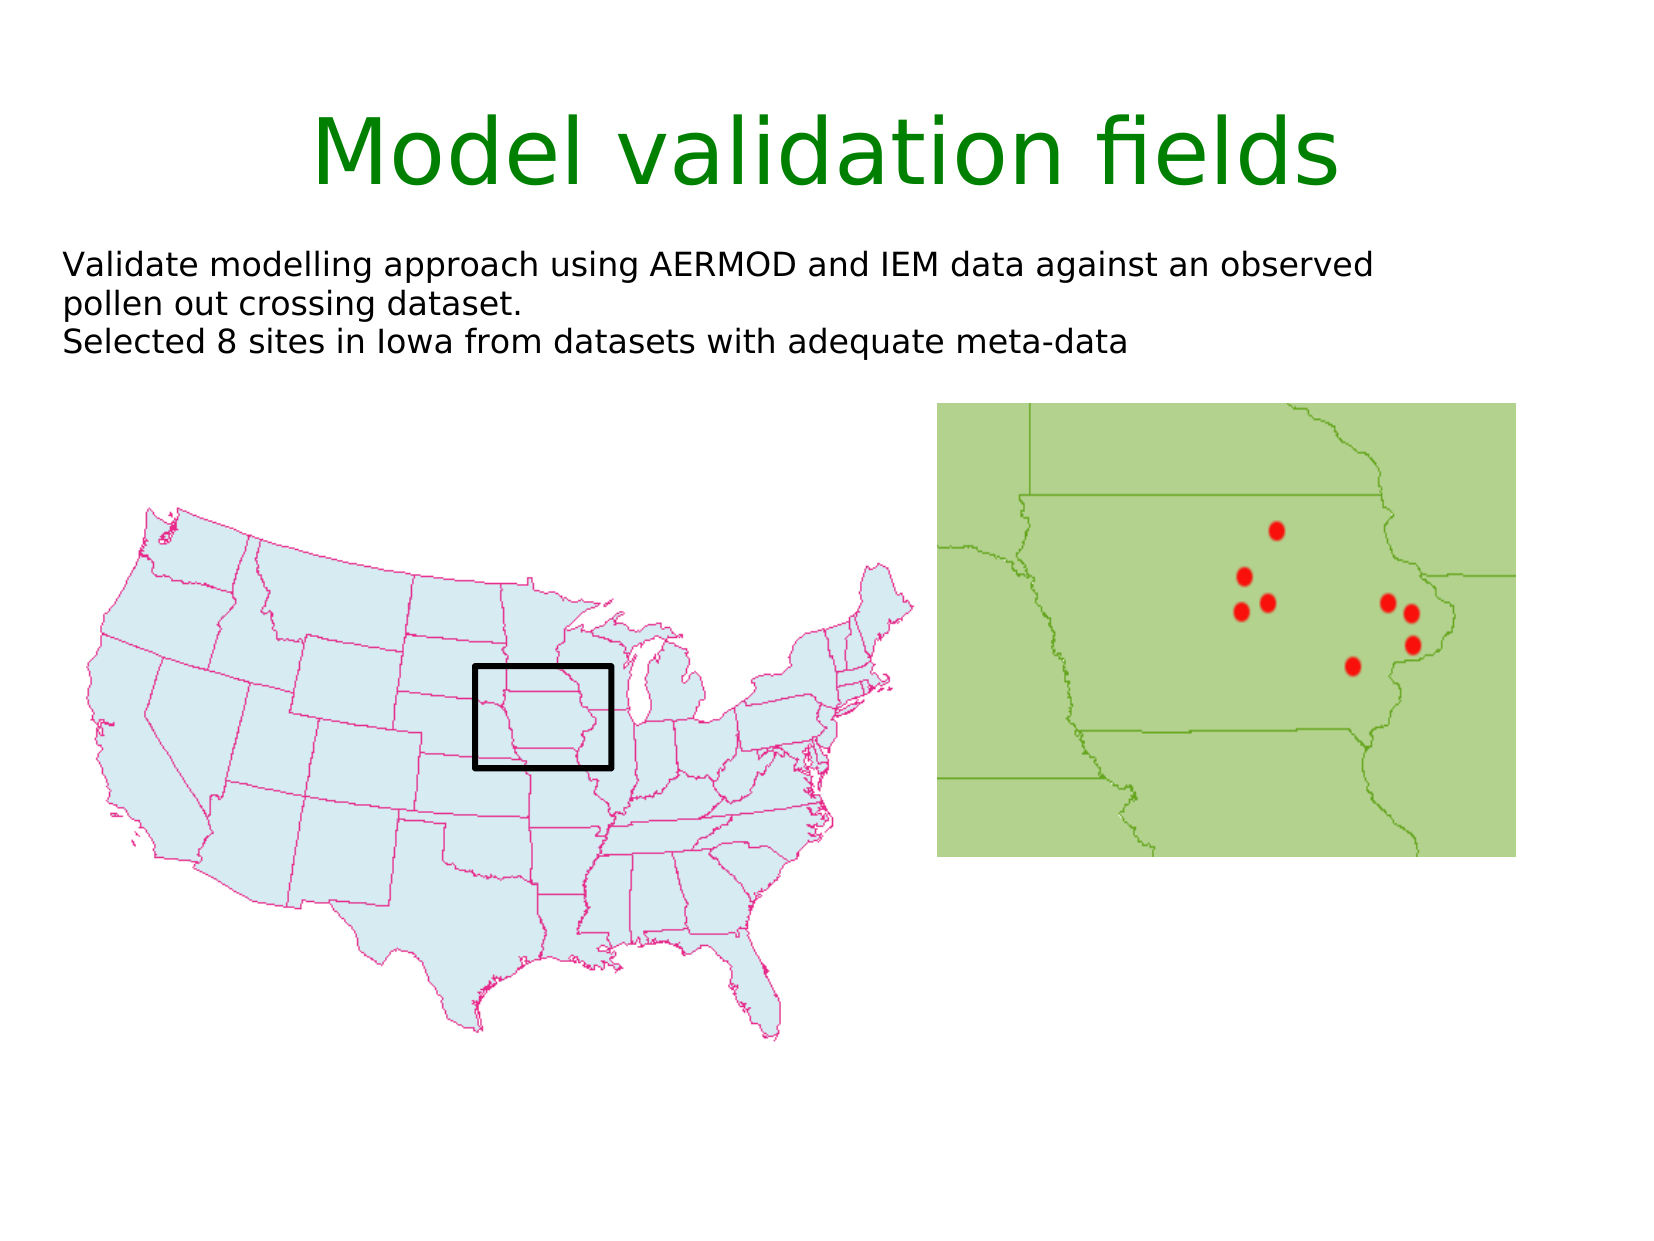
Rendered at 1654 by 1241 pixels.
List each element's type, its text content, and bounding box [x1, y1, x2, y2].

title Model validation fields [82, 49, 1571, 257]
text_box Validate modelling approach using AERMOD and IEM data against an observed pollen out crossing dataset. Selected 8 sites in Iowa from datasets with adequate meta-data [47, 238, 1461, 409]
picture [75, 403, 1516, 1051]
